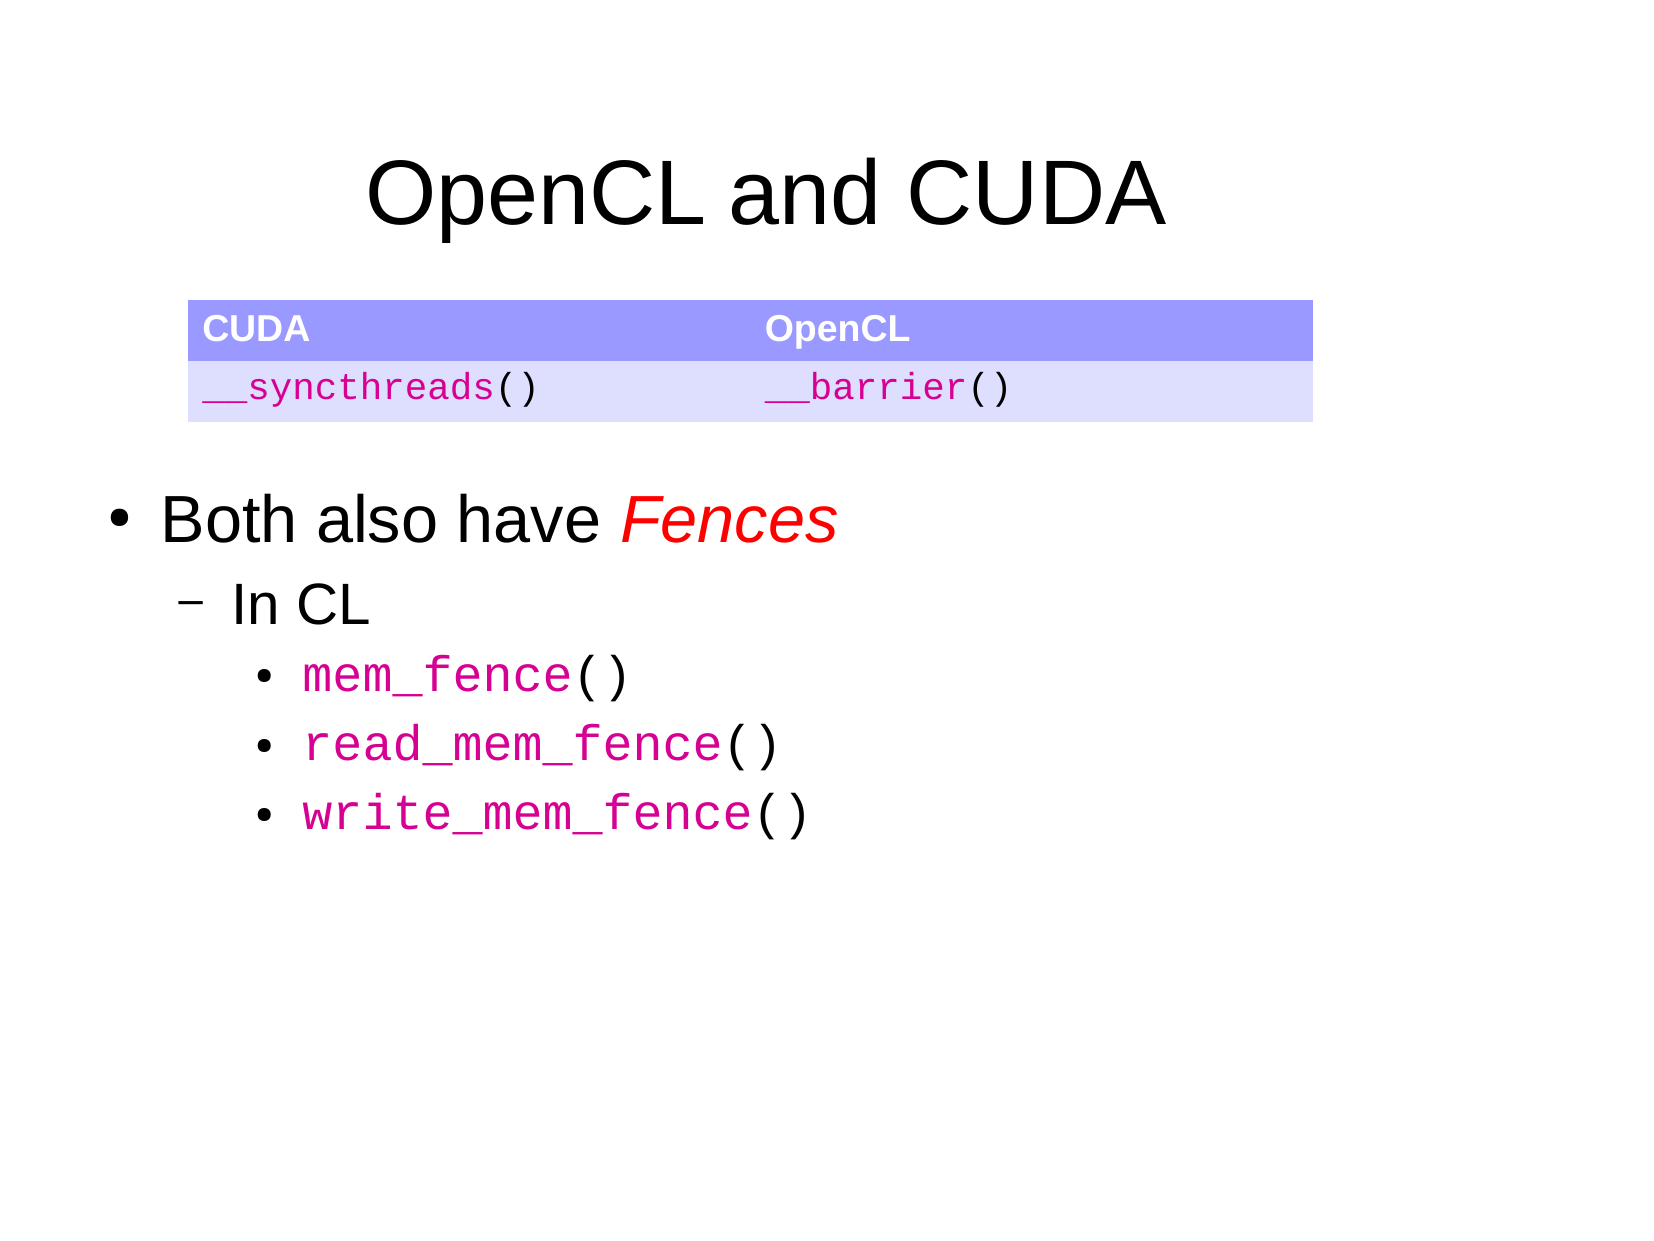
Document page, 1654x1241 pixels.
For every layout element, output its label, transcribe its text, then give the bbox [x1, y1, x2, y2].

table_cell __syncthreads() [188, 361, 750, 422]
title OpenCL and CUDA [75, 75, 1426, 301]
table_cell __barrier() [750, 361, 1313, 422]
list Both also have Fences In CL mem_fence() read_mem_fence() write_mem_fence() [75, 474, 1426, 963]
table_header OpenCL [750, 300, 1313, 361]
table_header CUDA [188, 300, 750, 361]
